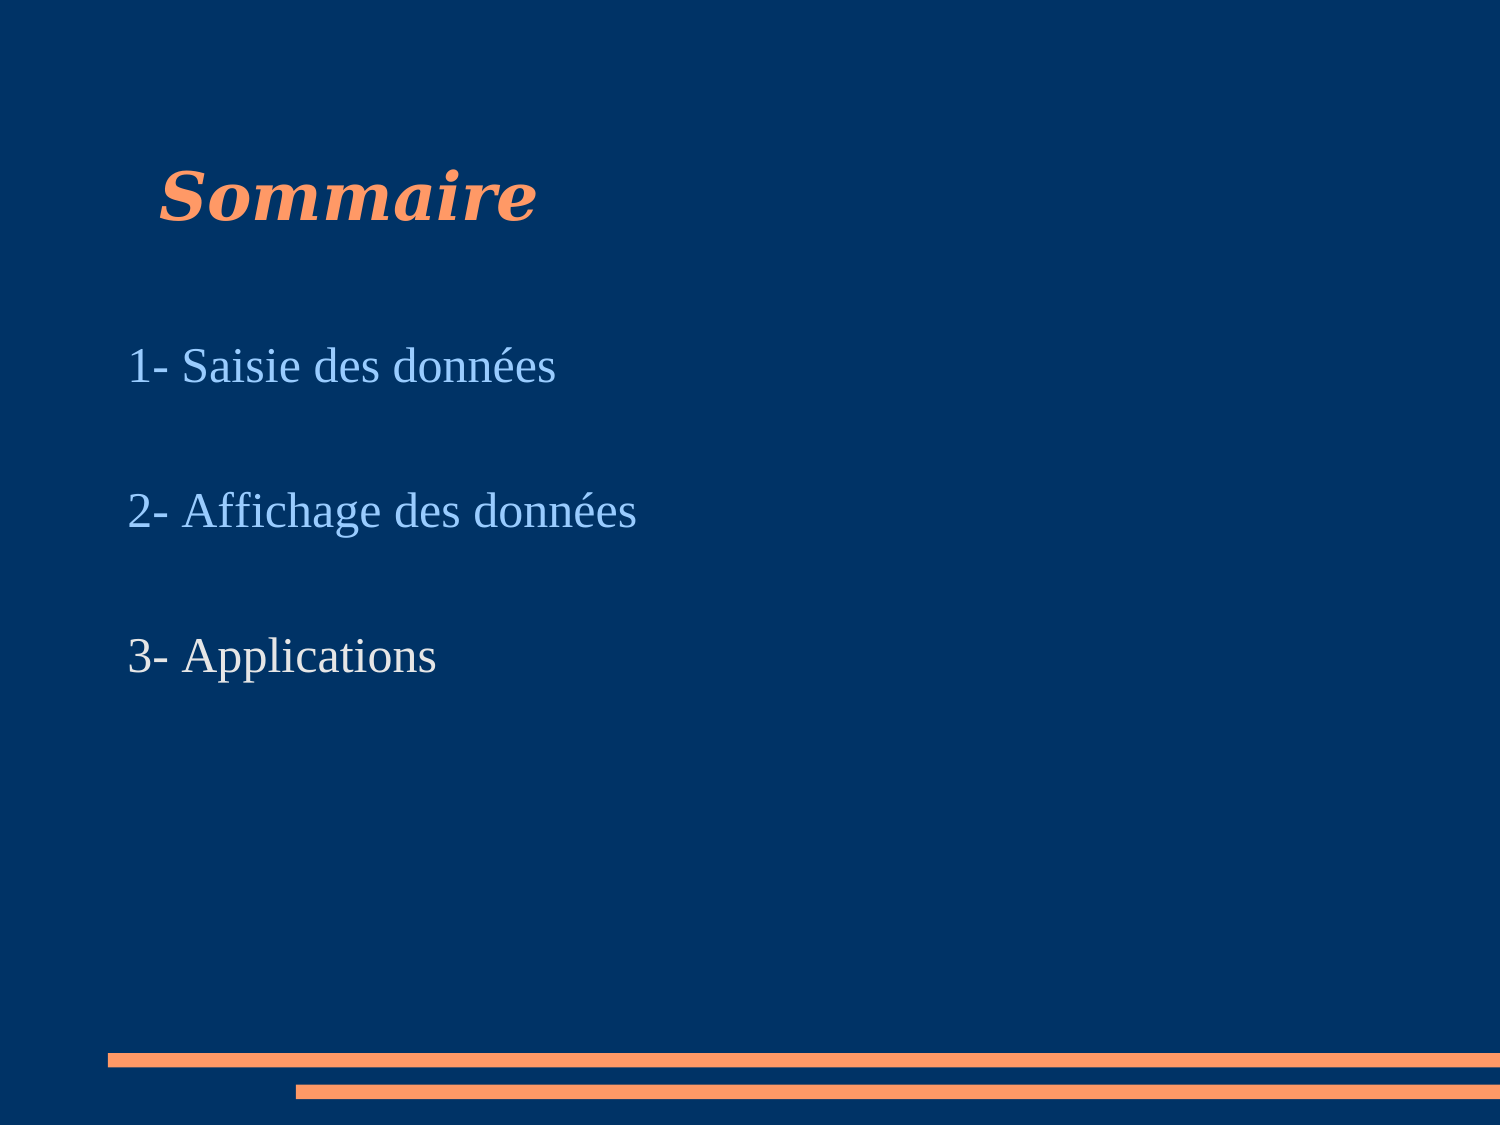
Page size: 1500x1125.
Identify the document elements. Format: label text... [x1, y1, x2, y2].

title Sommaire [112, 99, 1388, 288]
list 1- Saisie des données 2- Affichage des données 3- Applications [112, 324, 1388, 1000]
